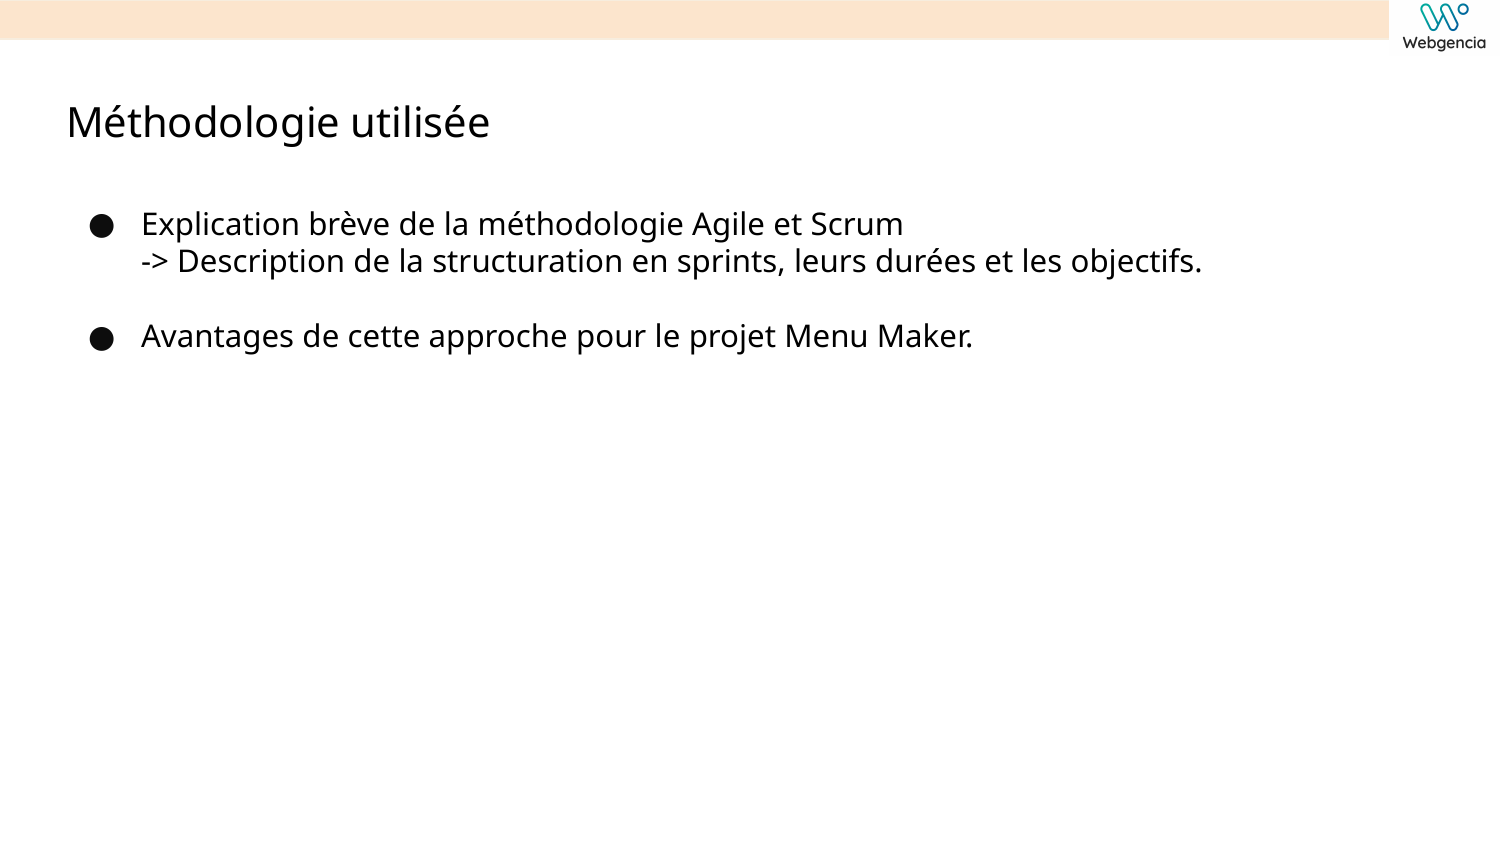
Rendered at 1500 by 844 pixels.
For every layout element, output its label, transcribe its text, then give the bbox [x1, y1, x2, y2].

list Explication brève de la méthodologie Agile et Scrum -> Description de la structuration en sprints, leurs durées et les objectifs. Avantages de cette approche pour le projet Menu Maker. [51, 189, 1449, 750]
text_box [0, 0, 1389, 40]
picture [1389, 0, 1500, 56]
title Méthodologie utilisée [51, 72, 1449, 167]
